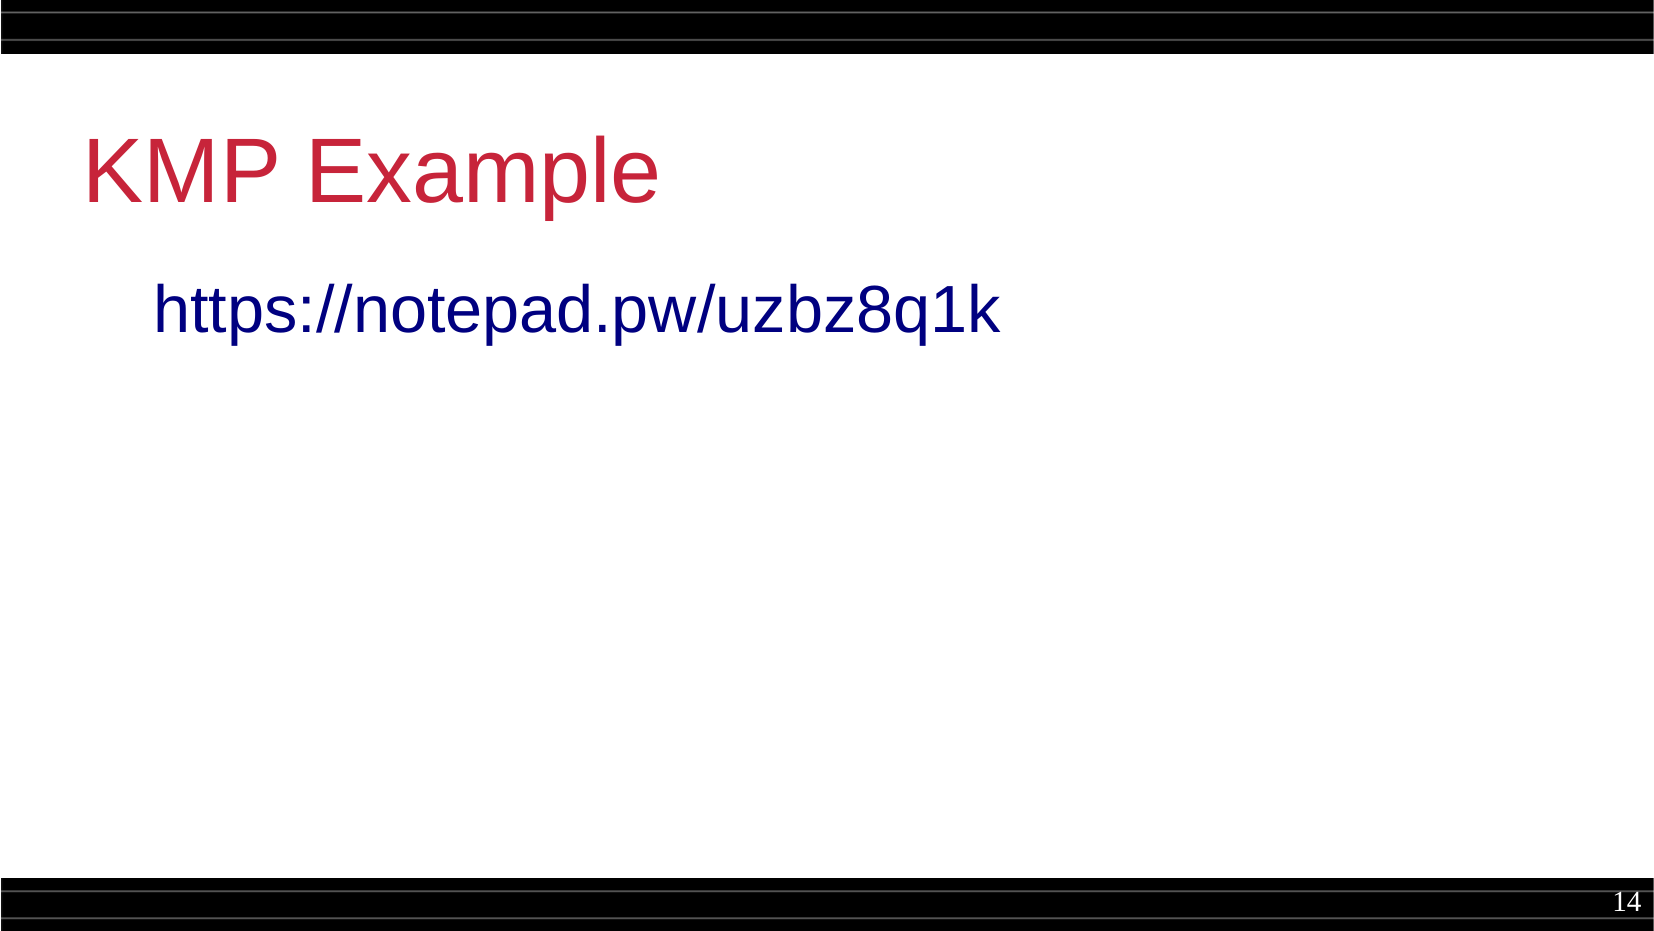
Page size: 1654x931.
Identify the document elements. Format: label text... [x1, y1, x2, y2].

title KMP Example [82, 92, 1571, 249]
picture [1, 0, 1654, 54]
picture [1, 878, 1654, 931]
list https://notepad.pw/uzbz8q1k [82, 271, 1571, 758]
